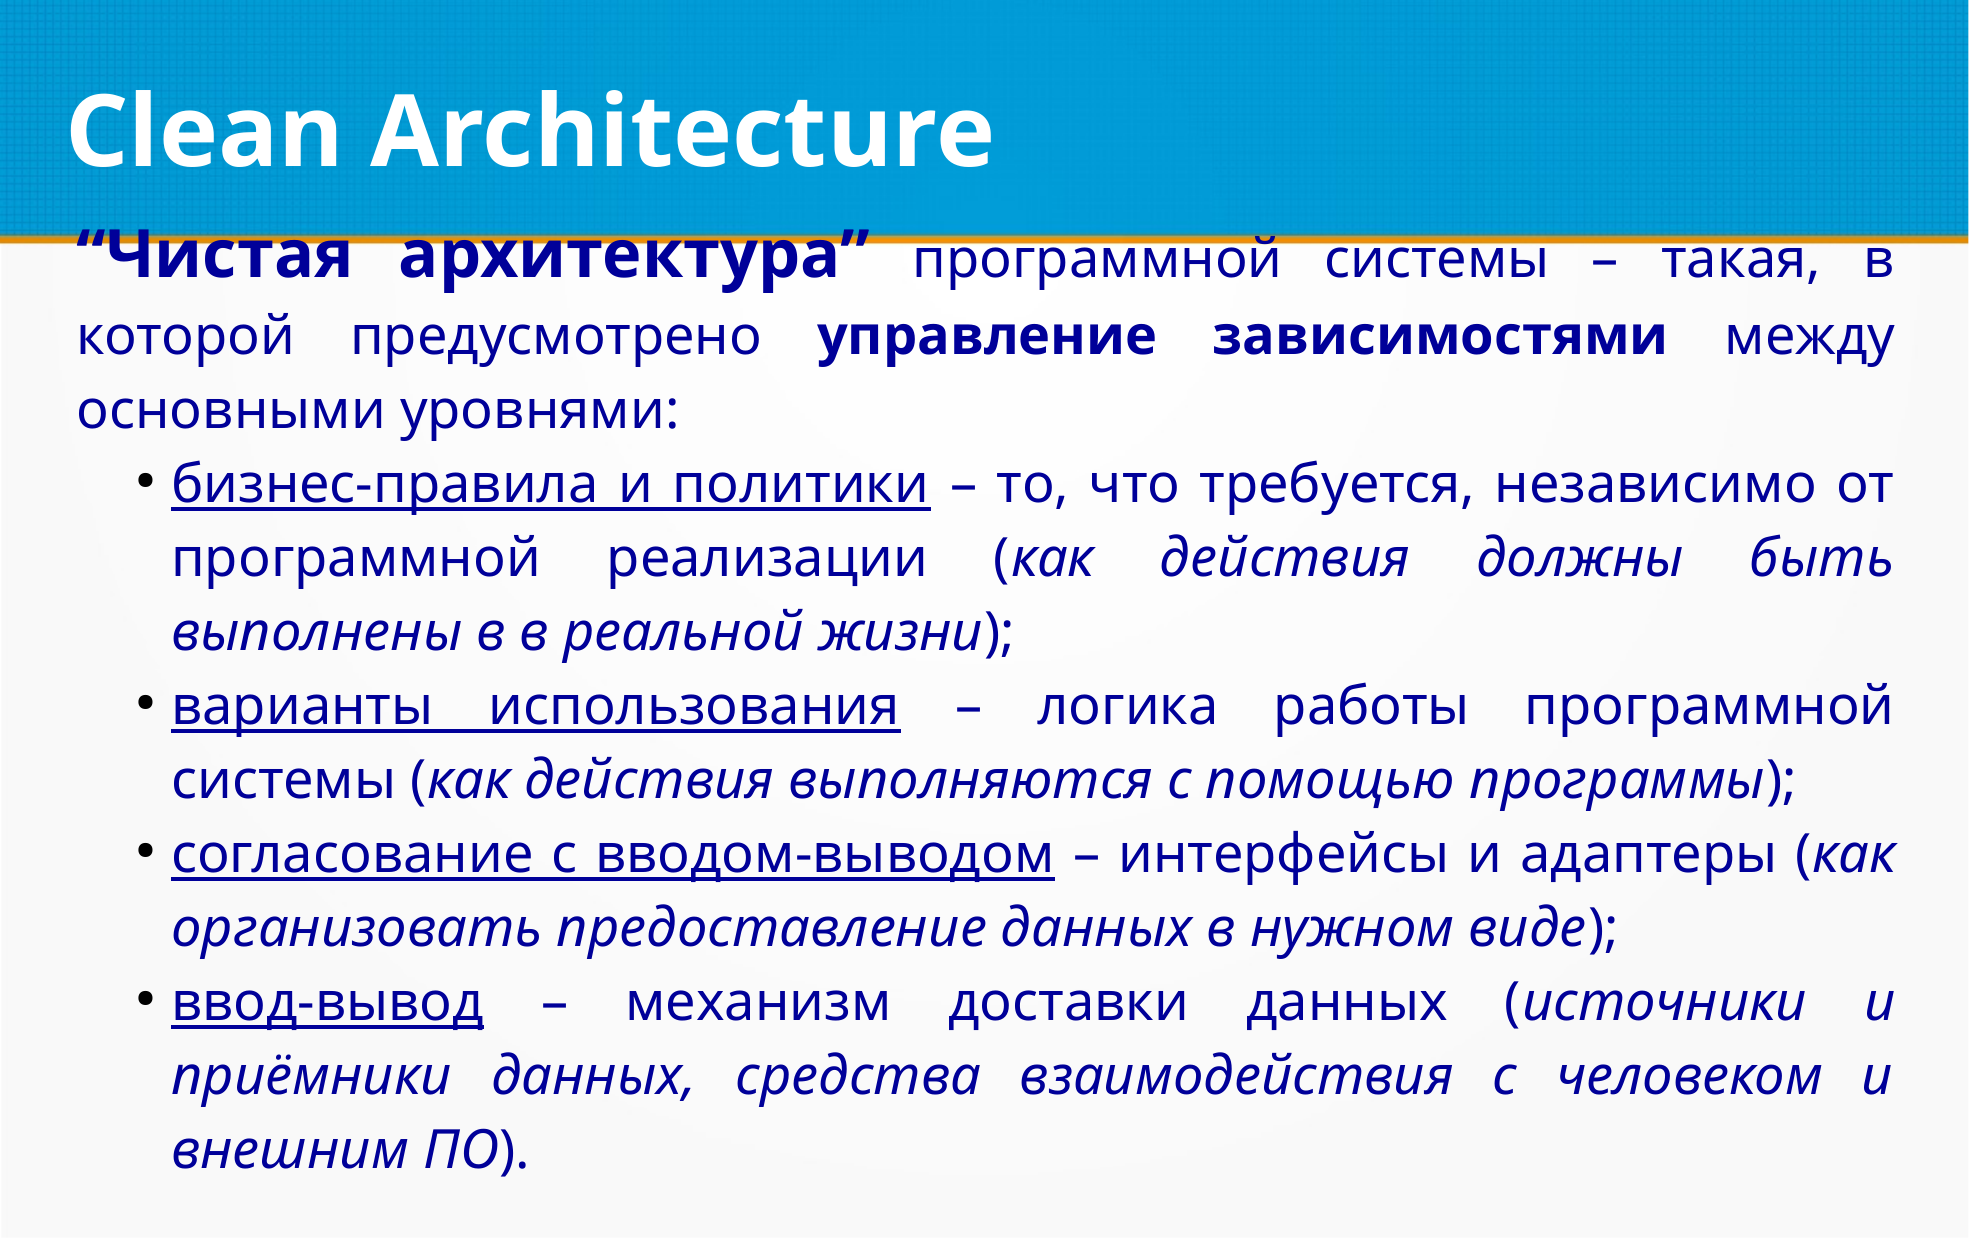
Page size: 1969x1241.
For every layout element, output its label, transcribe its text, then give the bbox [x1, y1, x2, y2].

picture [774, 248, 786, 253]
picture [455, 248, 467, 253]
text_box “Чистая архитектура” программной системы – такая, в которой предусмотрено управление зависимостями между основными уровнями: бизнес-правила и политики – то, что требуется, независимо от программной реализации (как действия должны быть выполнены в в реальной жизни); варианты использования – логика работы программной системы (как действия выполняются с помощью программы); согласование с вводом-выводом – интерфейсы и адаптеры (как организовать предоставление данных в нужном виде); ввод-вывод – механизм доставки данных (источники и приёмники данных, средства взаимодействия с человеком и внешним ПО). [70, 253, 1902, 1212]
picture [0, 233, 1969, 1241]
picture [326, 248, 338, 253]
picture [616, 247, 629, 253]
picture [120, 234, 138, 253]
text_box Clean Architecture [59, 55, 1902, 200]
